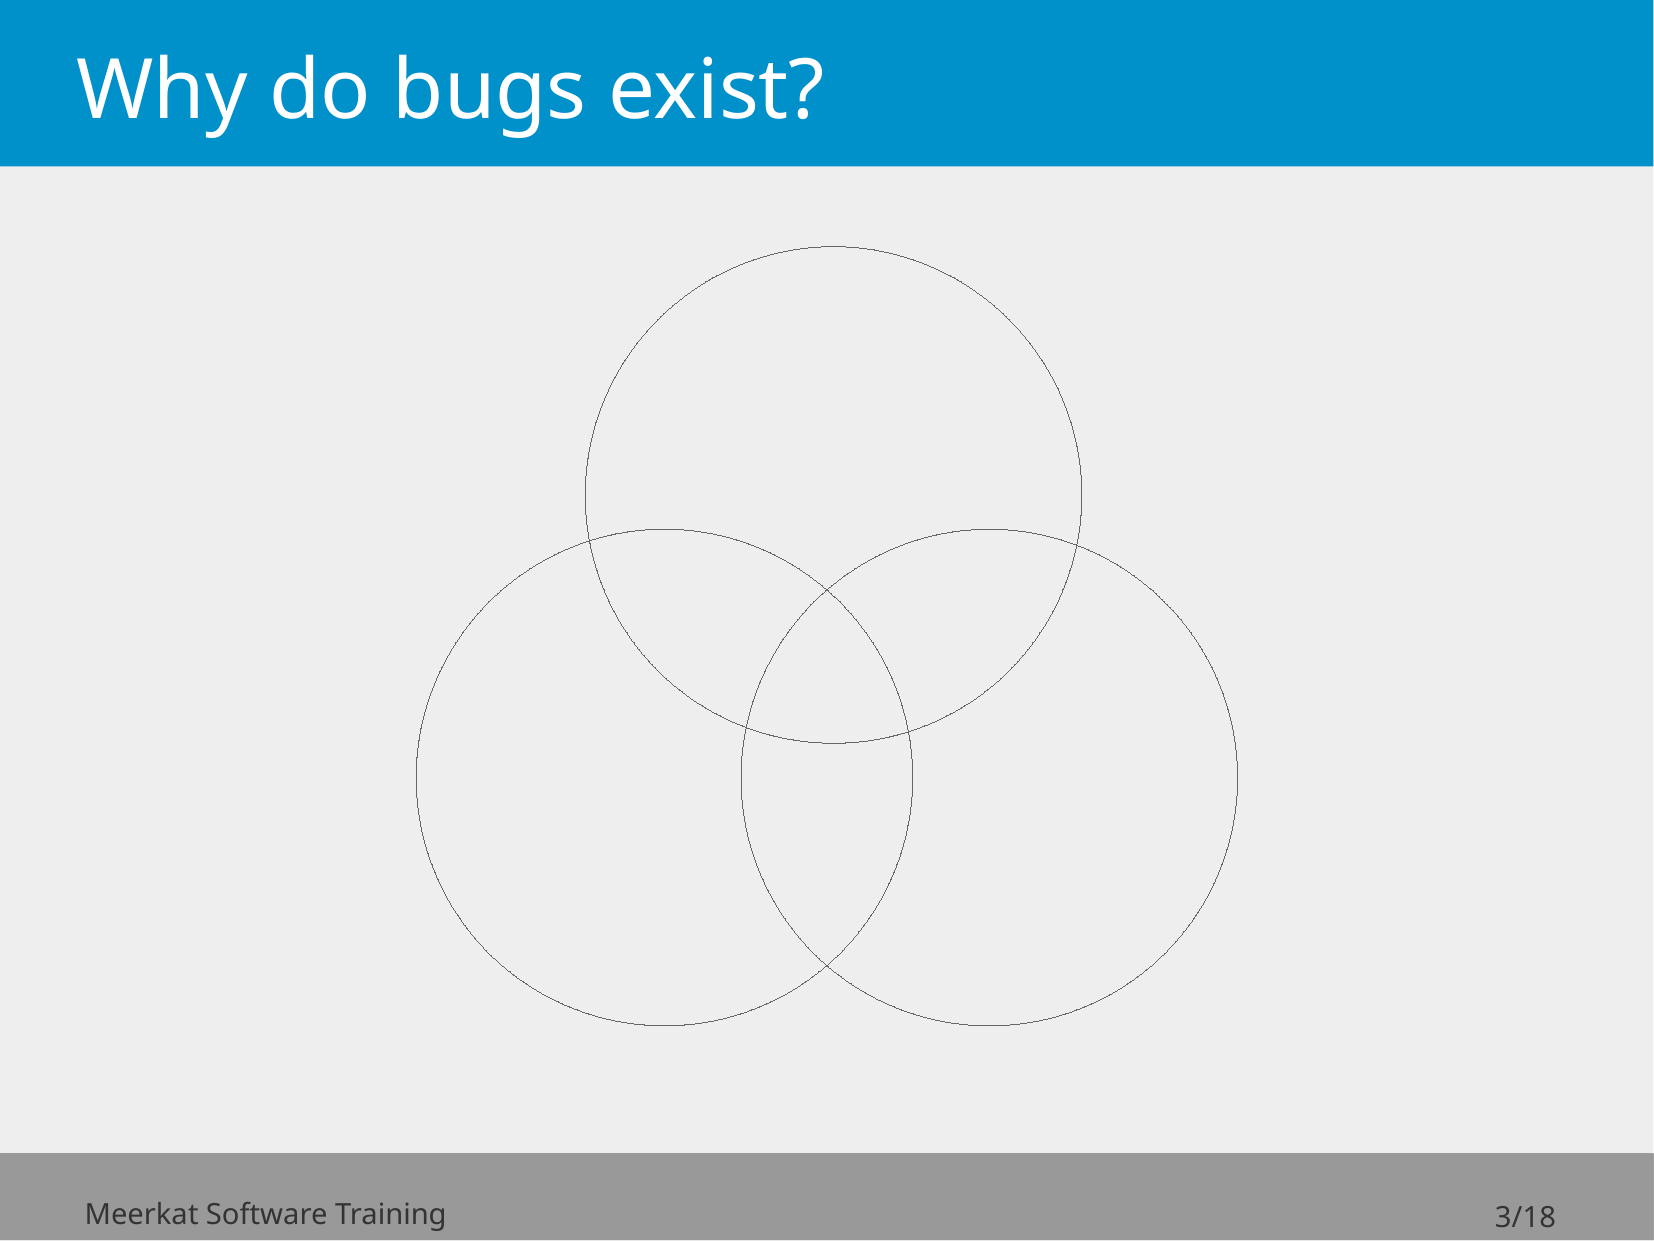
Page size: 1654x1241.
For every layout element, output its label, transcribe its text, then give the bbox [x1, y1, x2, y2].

text_box Why do bugs exist? [61, 28, 1566, 210]
